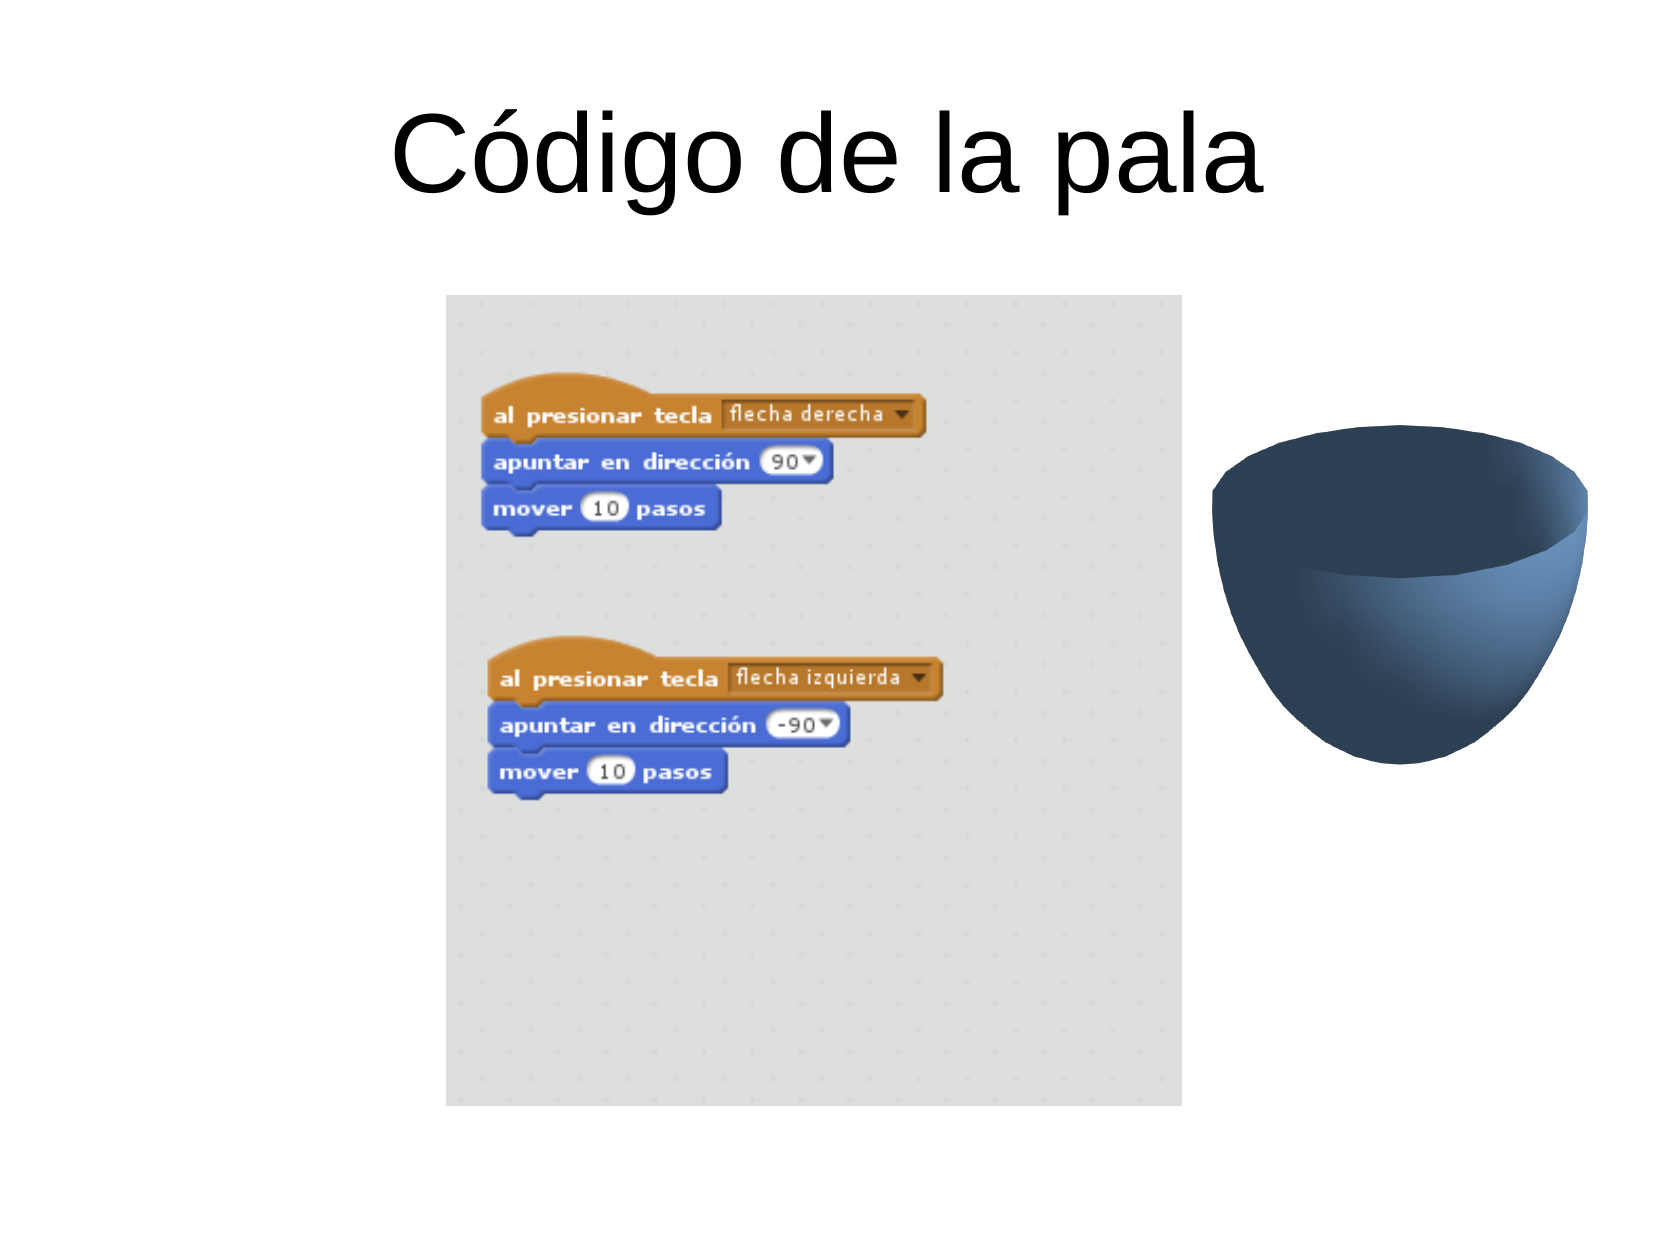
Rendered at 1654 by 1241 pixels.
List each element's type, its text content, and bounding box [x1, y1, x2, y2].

title Código de la pala [82, 49, 1571, 257]
picture [446, 295, 1182, 1106]
